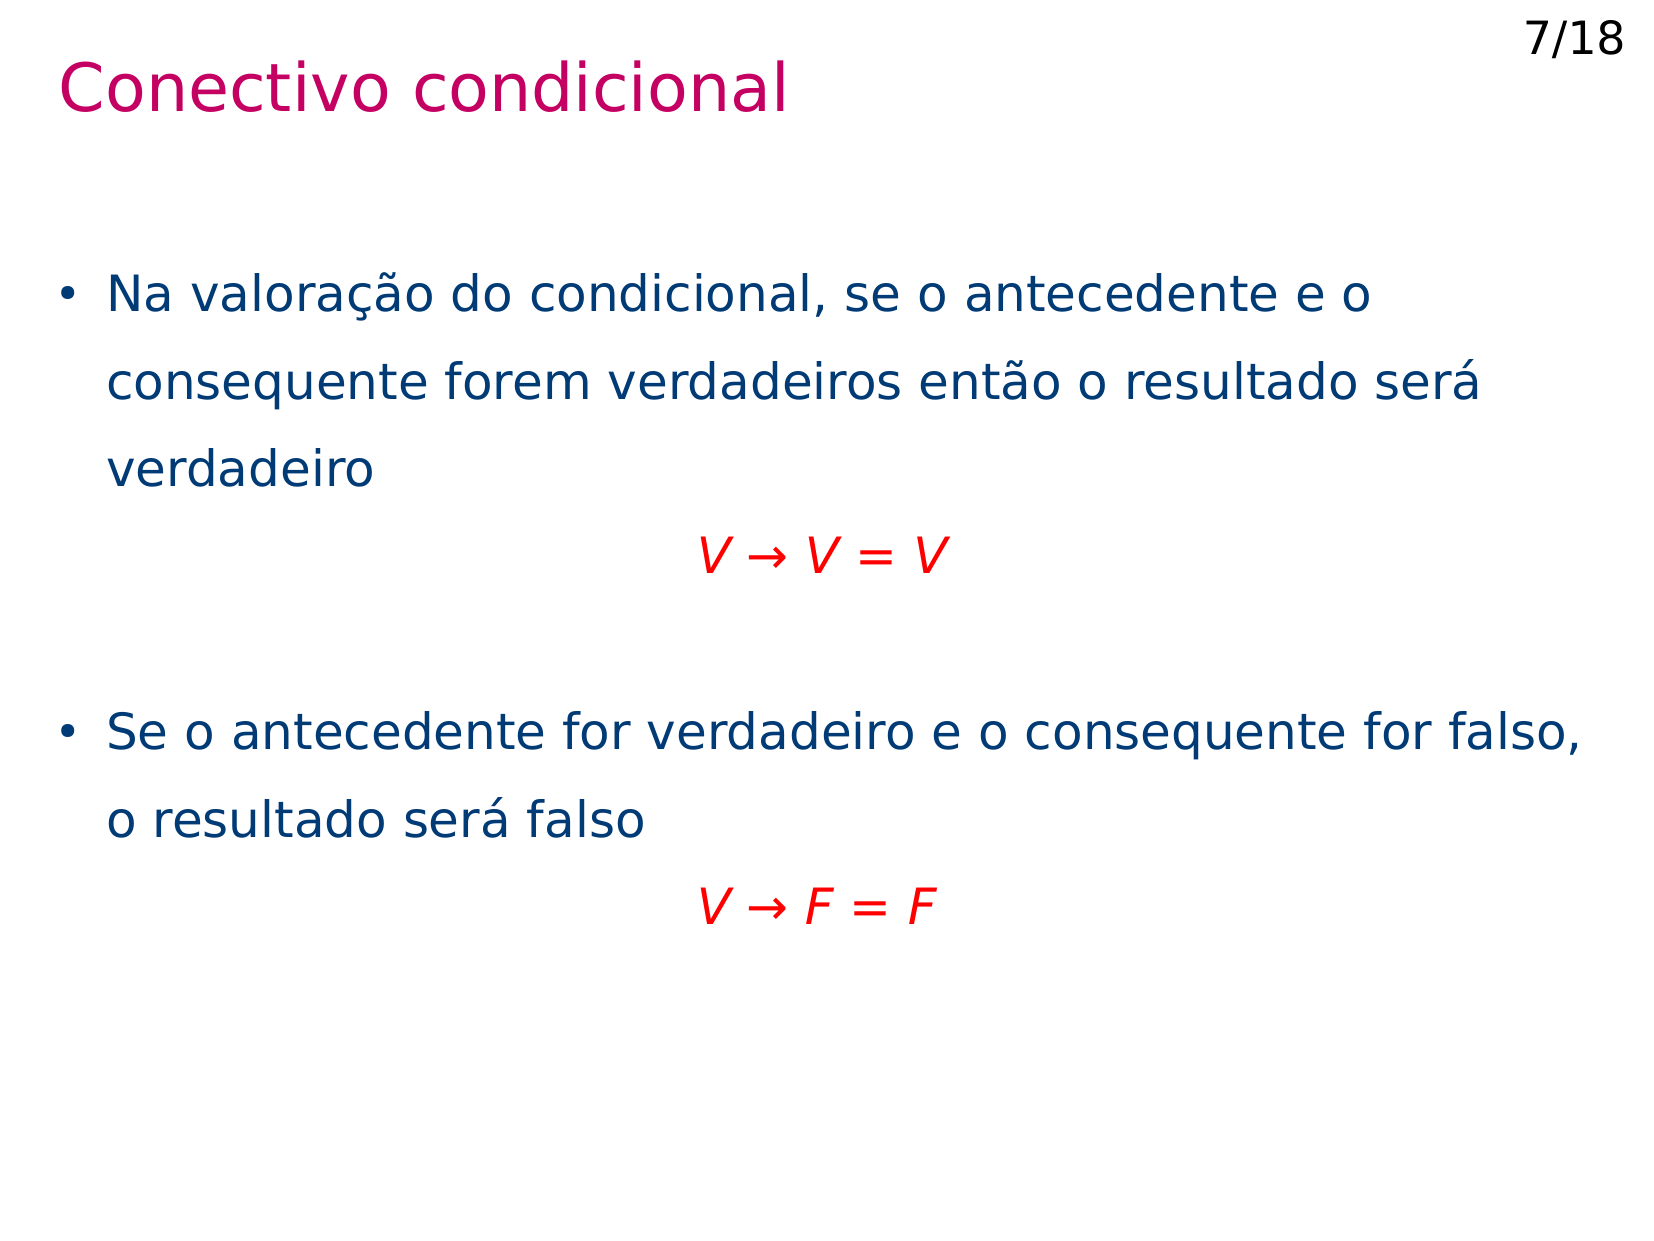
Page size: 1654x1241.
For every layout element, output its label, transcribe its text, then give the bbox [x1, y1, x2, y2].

list Na valoração do condicional, se o antecedente e o consequente forem verdadeiros então o resultado será verdadeiro V → V = V Se o antecedente for verdadeiro e o consequente for falso, o resultado será falso V → F = F [59, 236, 1625, 1211]
title Conectivo condicional [59, 29, 1625, 148]
